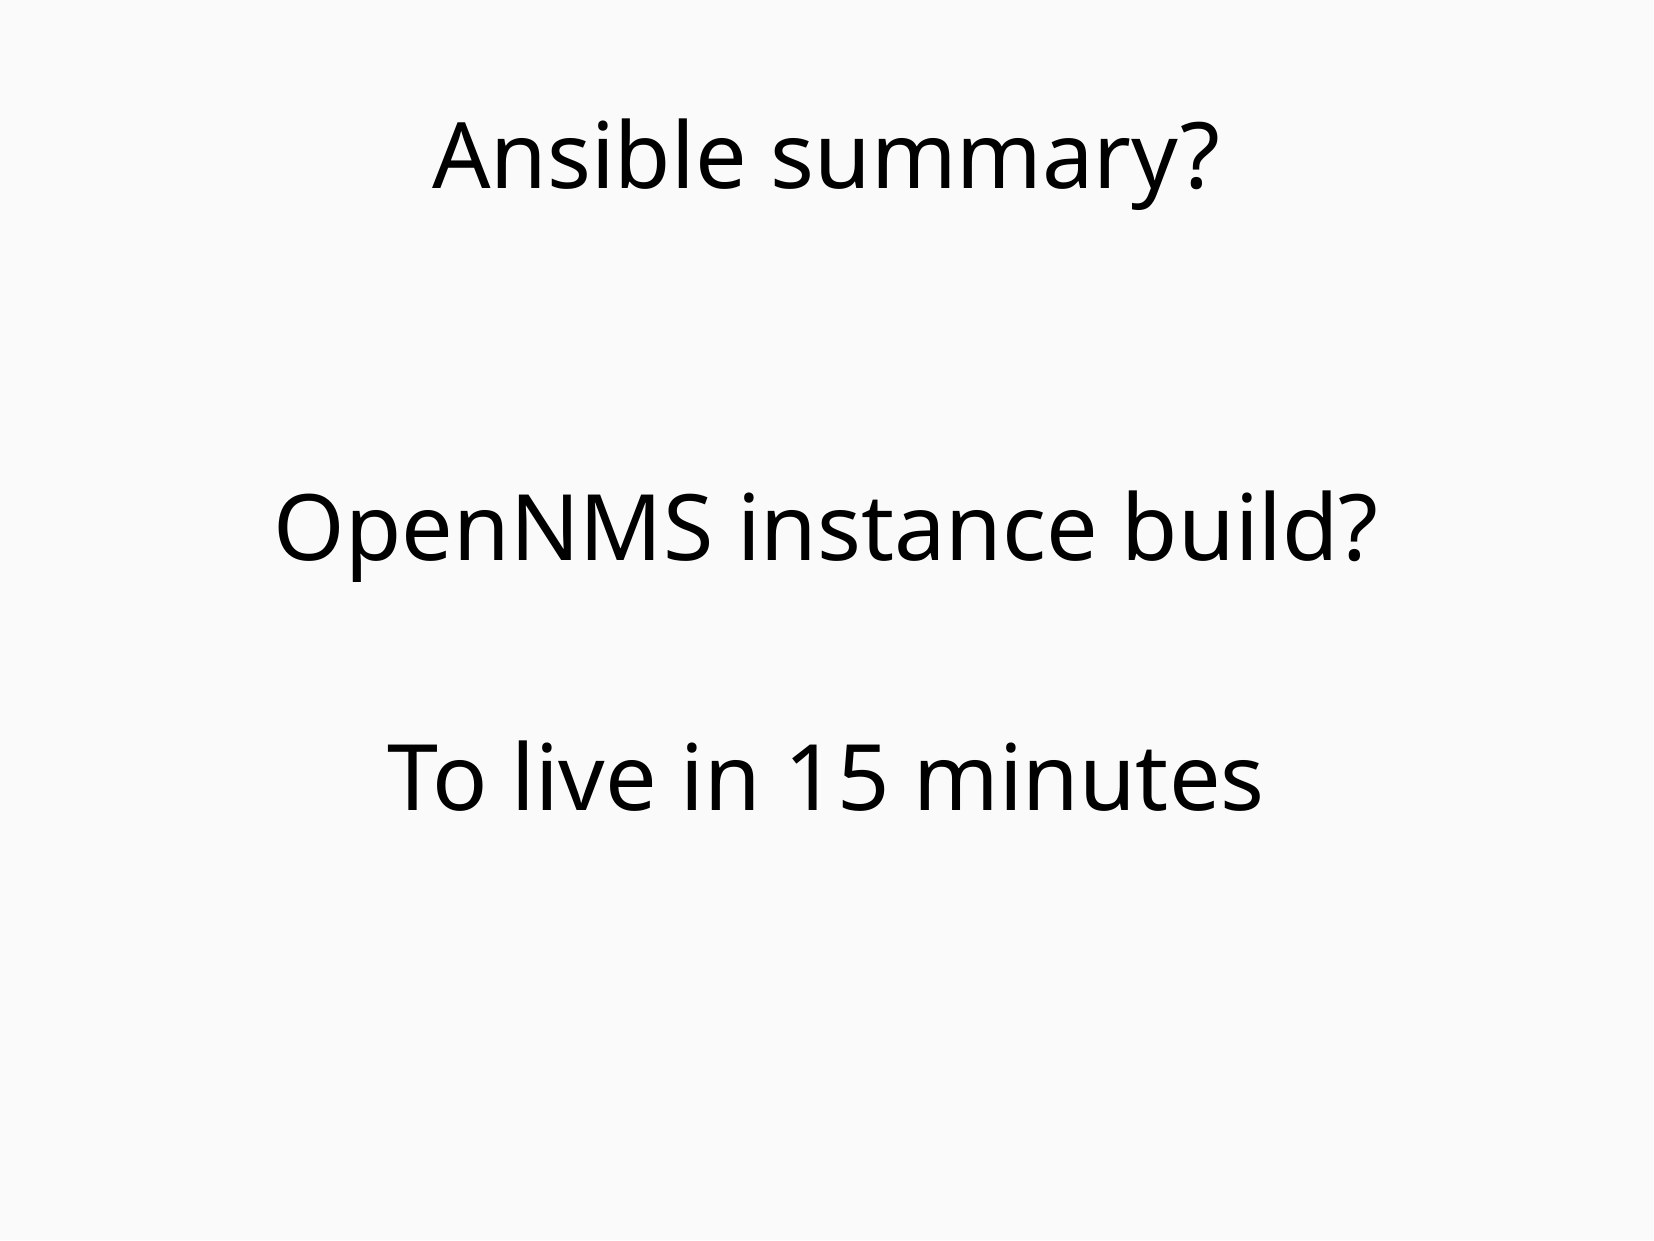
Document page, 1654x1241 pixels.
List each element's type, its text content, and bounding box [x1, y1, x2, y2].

subtitle OpenNMS instance build? To live in 15 minutes [82, 290, 1571, 1010]
title Ansible summary? [82, 49, 1571, 257]
